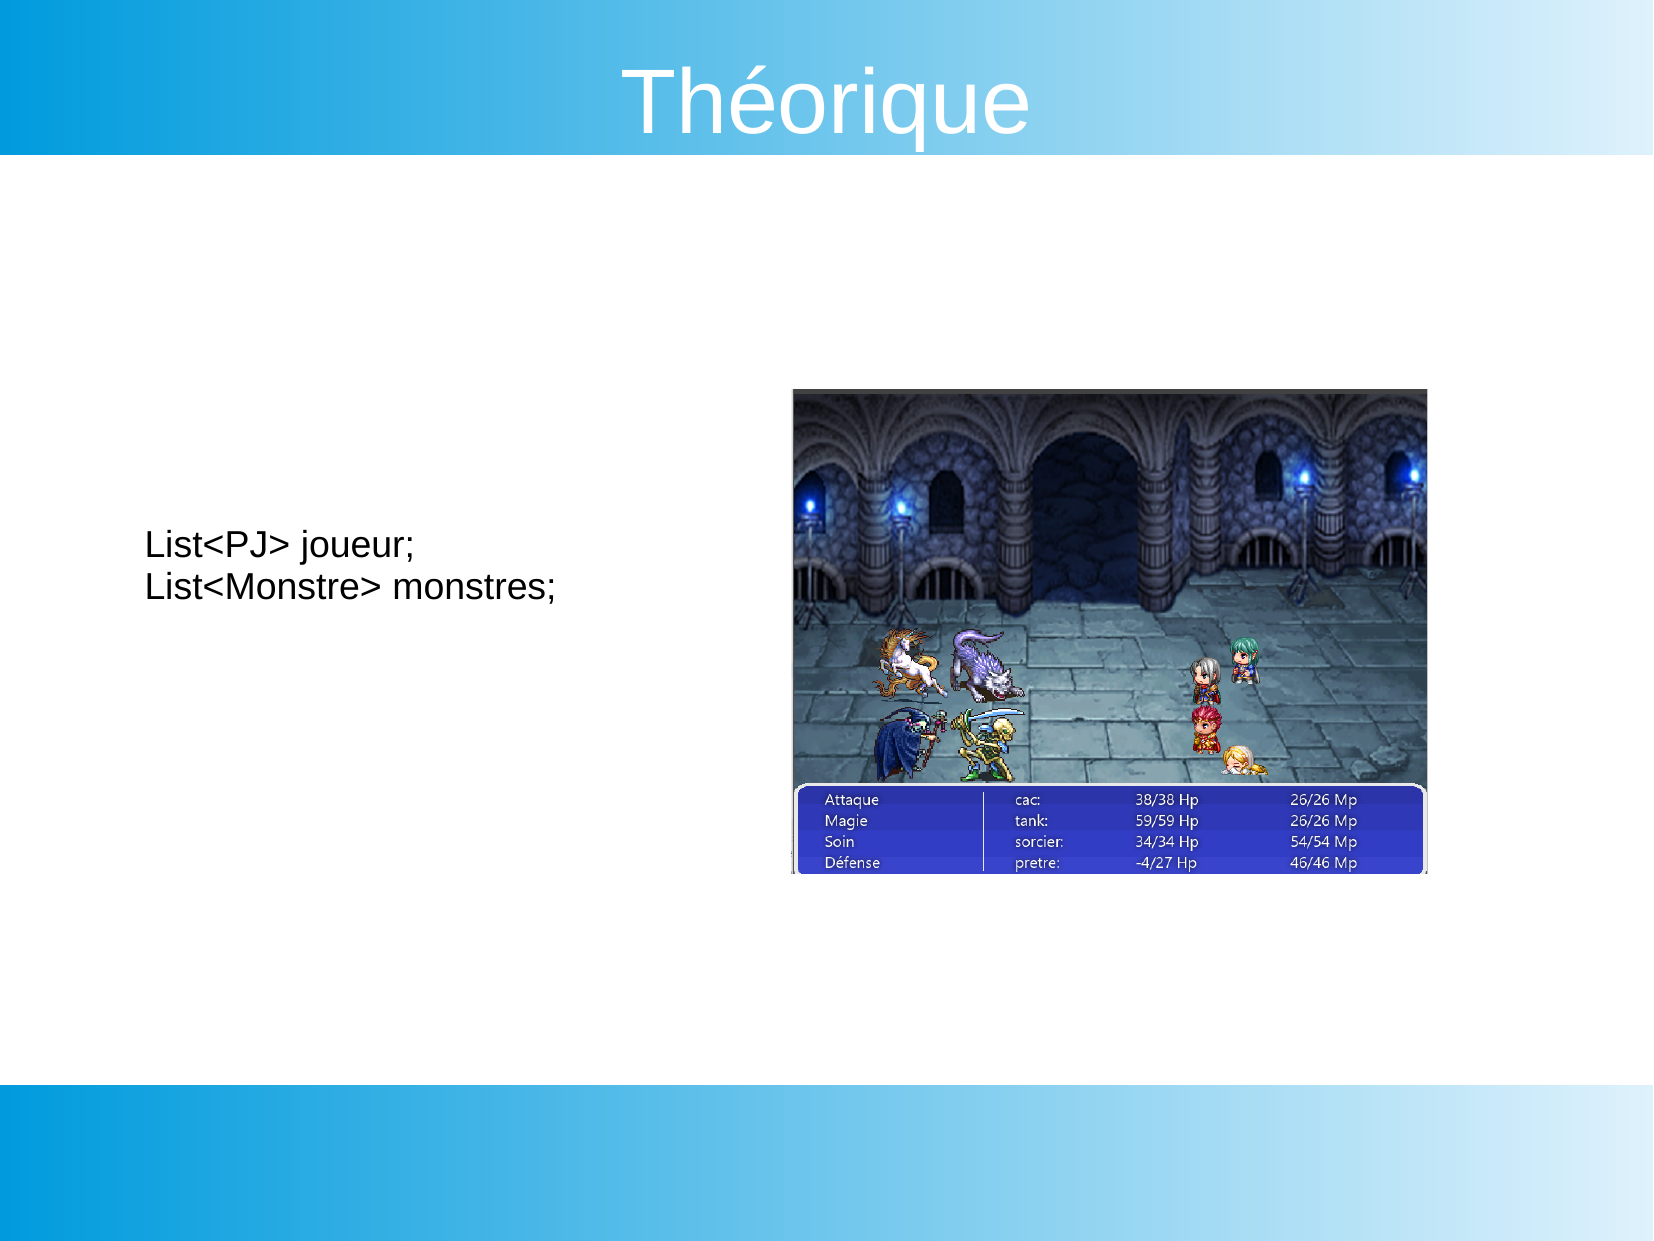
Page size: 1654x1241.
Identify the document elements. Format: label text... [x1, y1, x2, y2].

text_box List<PJ> joueur; List<Monstre> monstres; [129, 516, 733, 827]
picture [791, 389, 1428, 874]
title Théorique [82, 49, 1571, 155]
